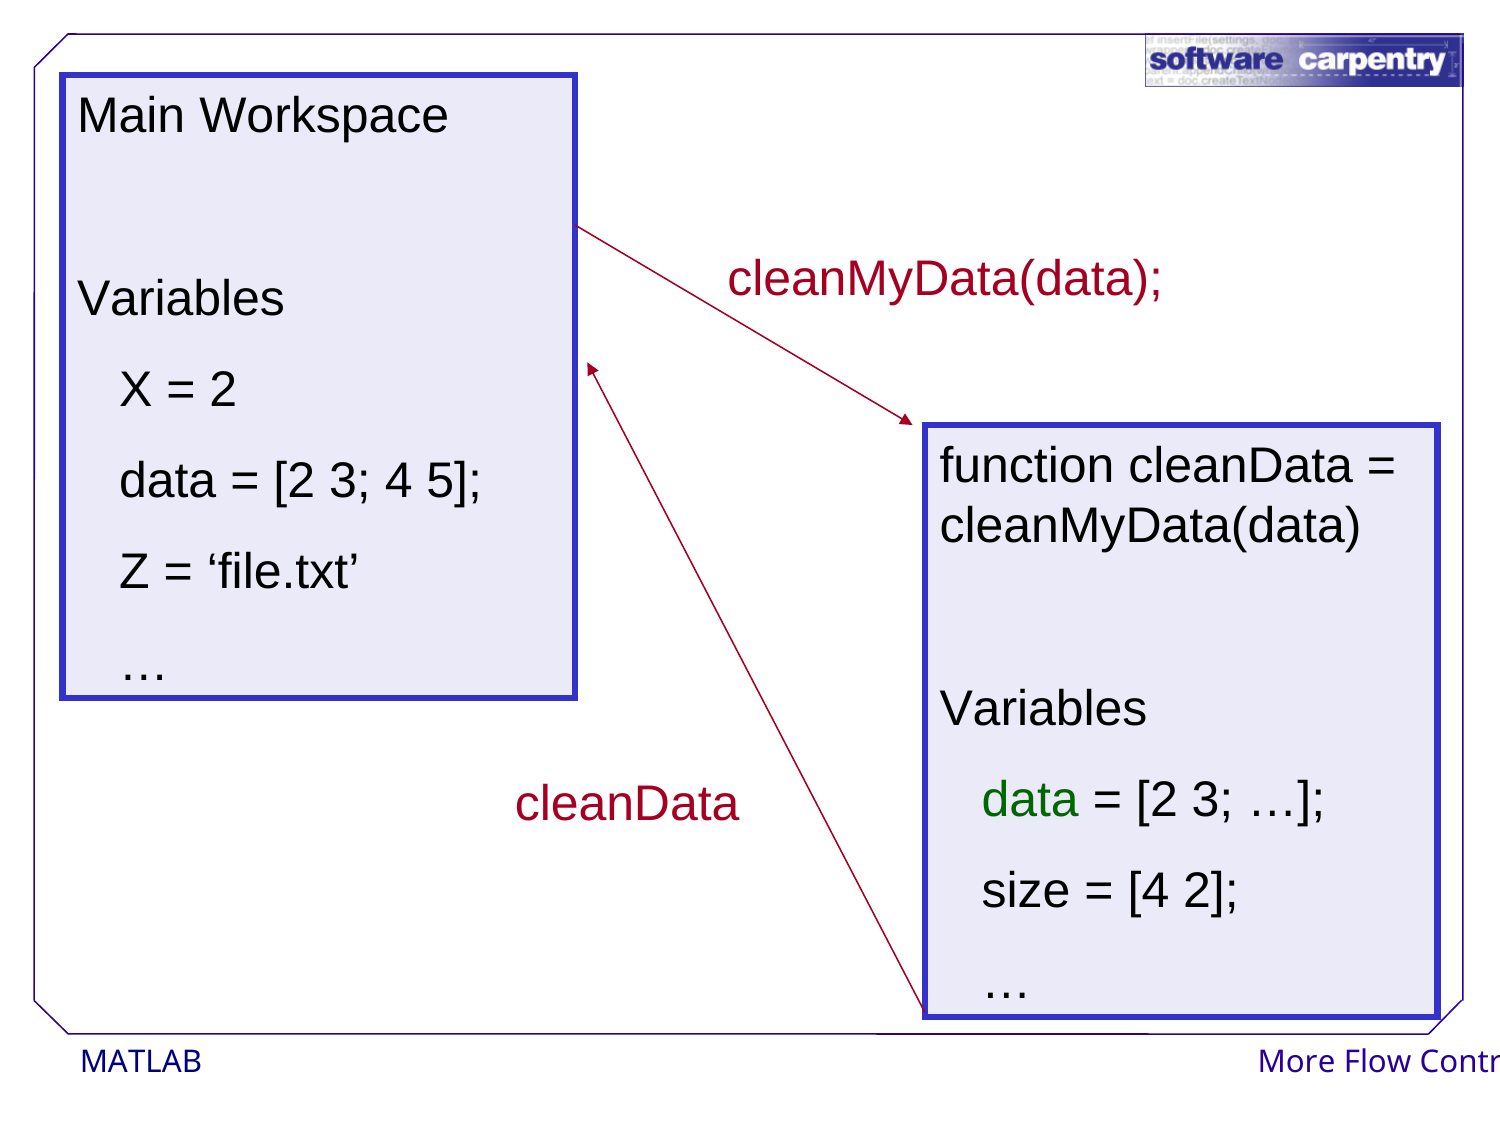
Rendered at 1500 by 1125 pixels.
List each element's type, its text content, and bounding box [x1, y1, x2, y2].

text_box cleanData [500, 762, 776, 838]
picture [1145, 33, 1464, 87]
text_box cleanMyData(data); [712, 237, 1238, 313]
text_box Main Workspace Variables X = 2 data = [2 3; 4 5]; Z = ‘file.txt’ … [62, 74, 576, 698]
text_box function cleanData = cleanMyData(data) Variables data = [2 3; …]; size = [4 2]; … [924, 425, 1438, 1017]
